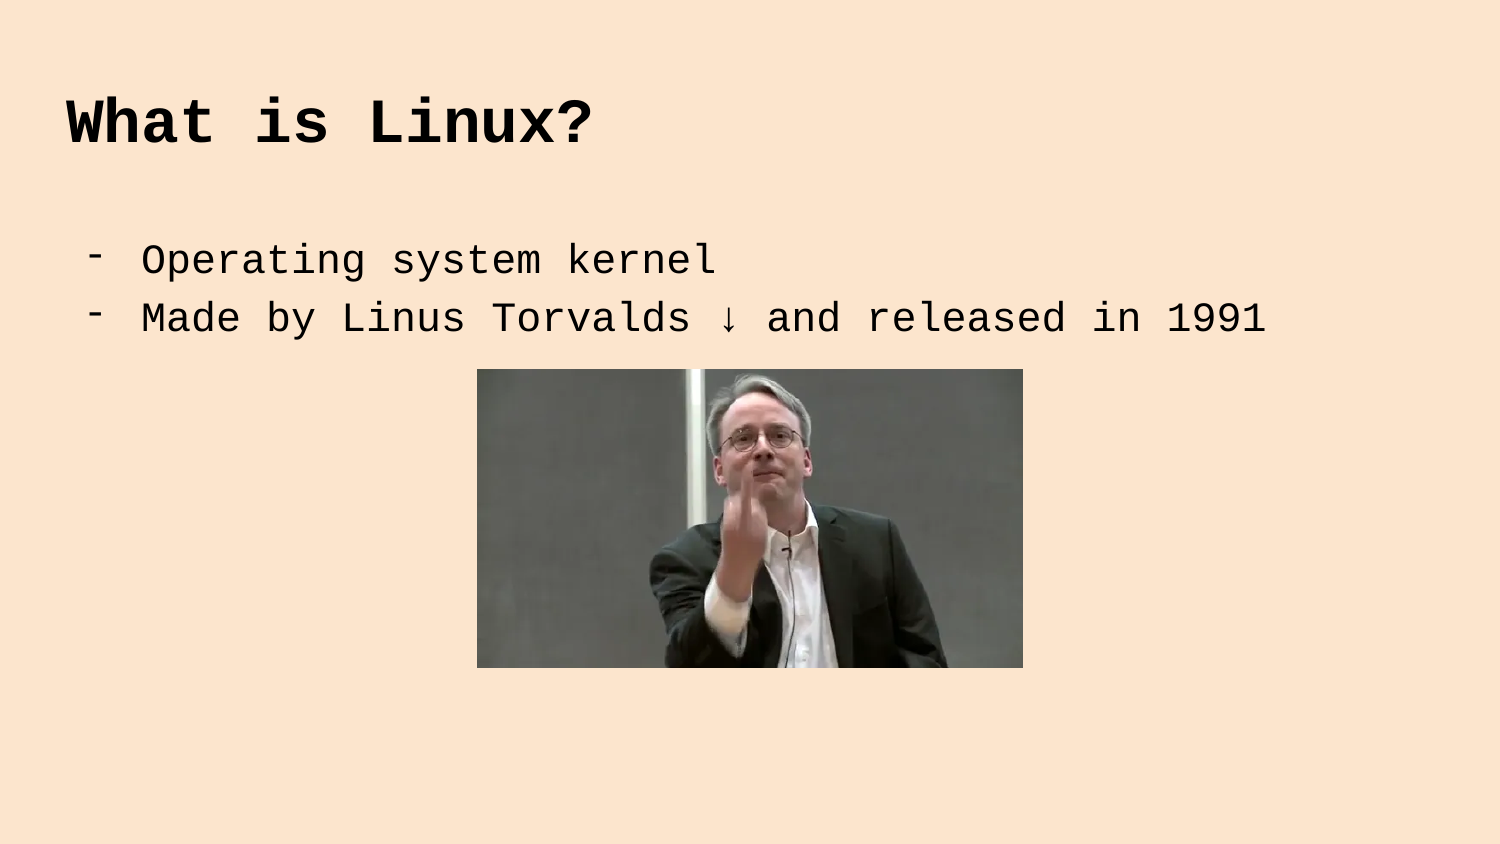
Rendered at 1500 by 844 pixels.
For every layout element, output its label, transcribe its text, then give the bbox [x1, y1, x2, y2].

title What is Linux? [51, 64, 1449, 176]
list Operating system kernel Made by Linus Torvalds ↓ and released in 1991 [51, 209, 1449, 770]
picture [477, 369, 1023, 668]
